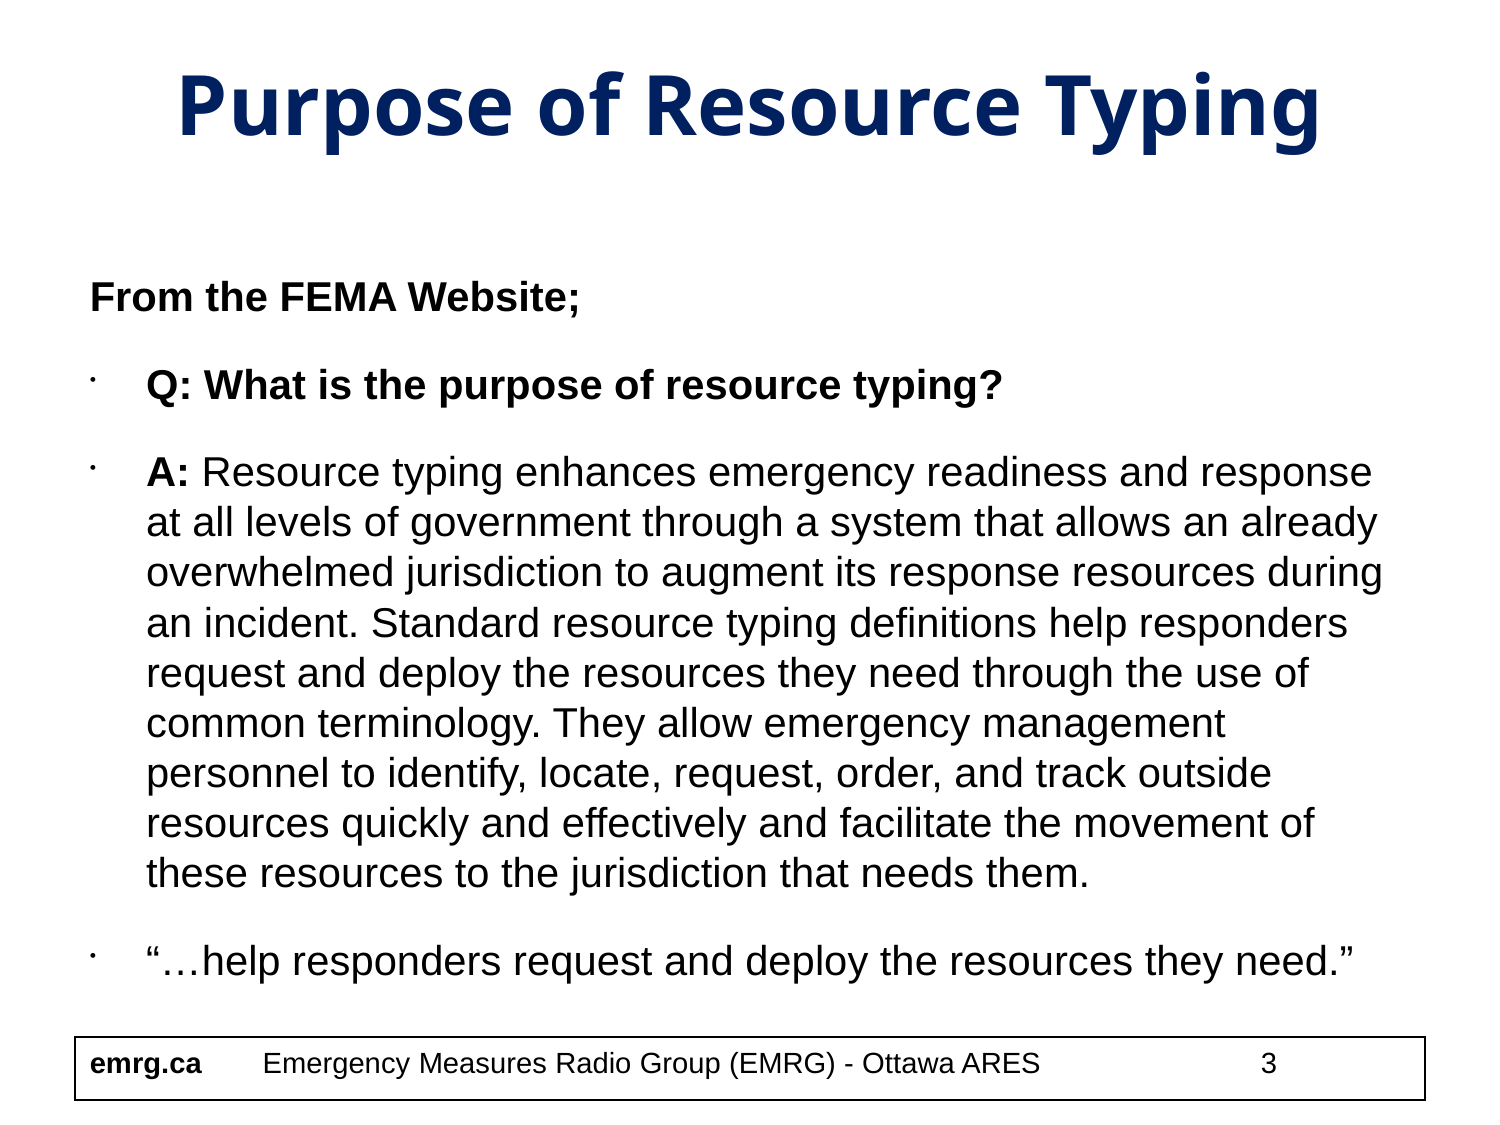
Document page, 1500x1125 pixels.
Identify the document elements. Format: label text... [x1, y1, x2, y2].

footer Emergency Measures Radio Group (EMRG) - Ottawa ARES [247, 1037, 1238, 1103]
slide_number <number> [1246, 1037, 1425, 1103]
list From the FEMA Website; Q: What is the purpose of resource typing? A: Resource typing enhances emergency readiness and response at all levels of government through a system that allows an already overwhelmed jurisdiction to augment its response resources during an incident. Standard resource typing definitions help responders request and deploy the resources they need through the use of common terminology. They allow emergency management personnel to identify, locate, request, order, and track outside resources quickly and effectively and facilitate the movement of these resources to the jurisdiction that needs them. “…help responders request and deploy the resources they need.” [75, 262, 1425, 1005]
title Purpose of Resource Typing [75, 45, 1425, 233]
